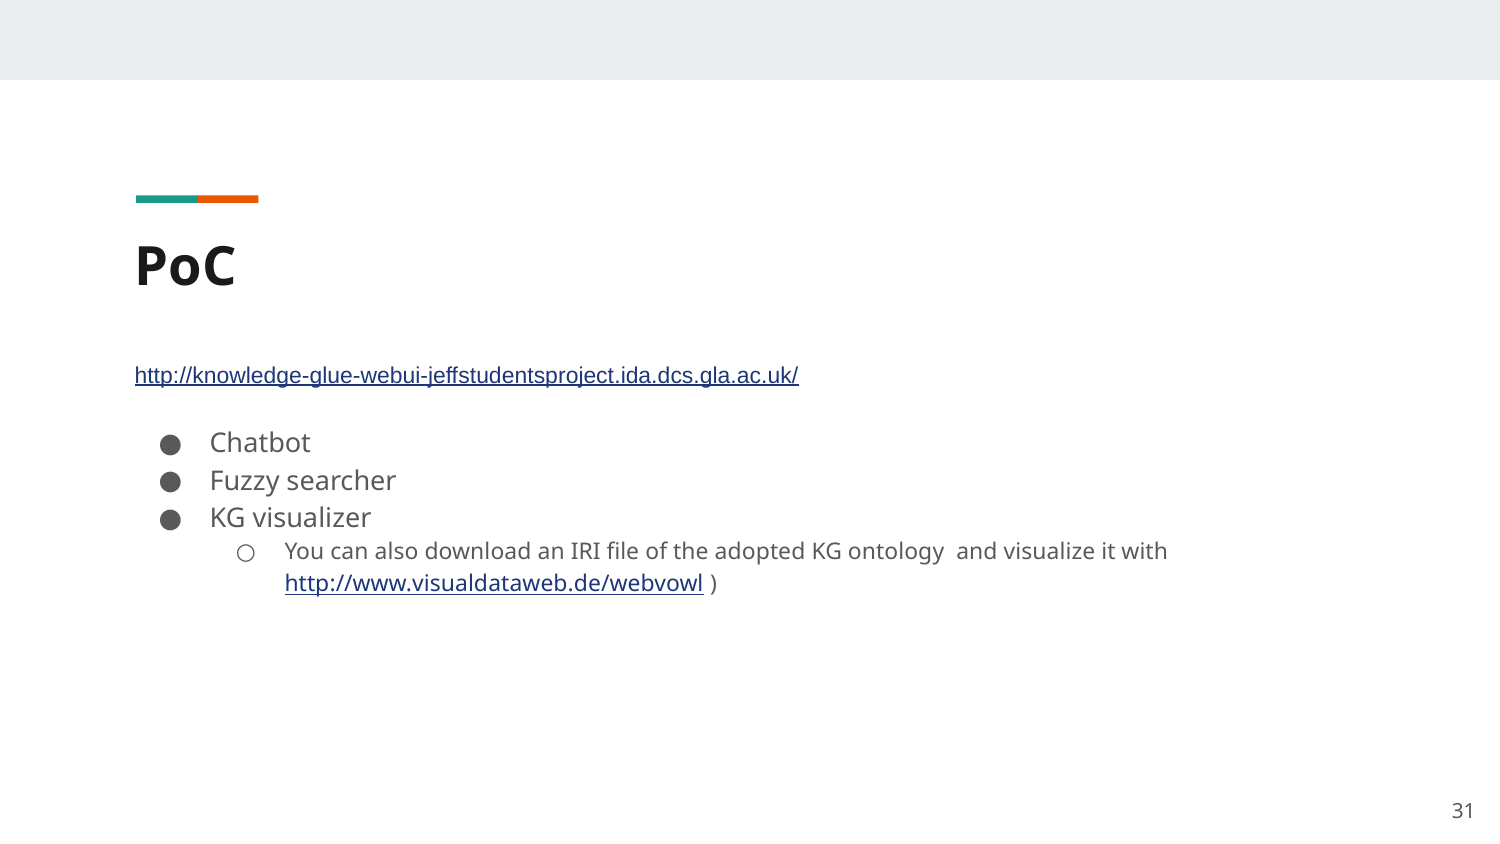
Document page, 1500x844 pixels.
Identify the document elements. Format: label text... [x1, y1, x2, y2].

title PoC [119, 216, 1381, 305]
slide_number <number> [1400, 779, 1491, 844]
list http://knowledge-glue-webui-jeffstudentsproject.ida.dcs.gla.ac.uk/ Chatbot Fuzzy searcher KG visualizer You can also download an IRI file of the adopted KG ontology and visualize it with http://www.visualdataweb.de/webvowl ) [119, 341, 1381, 712]
